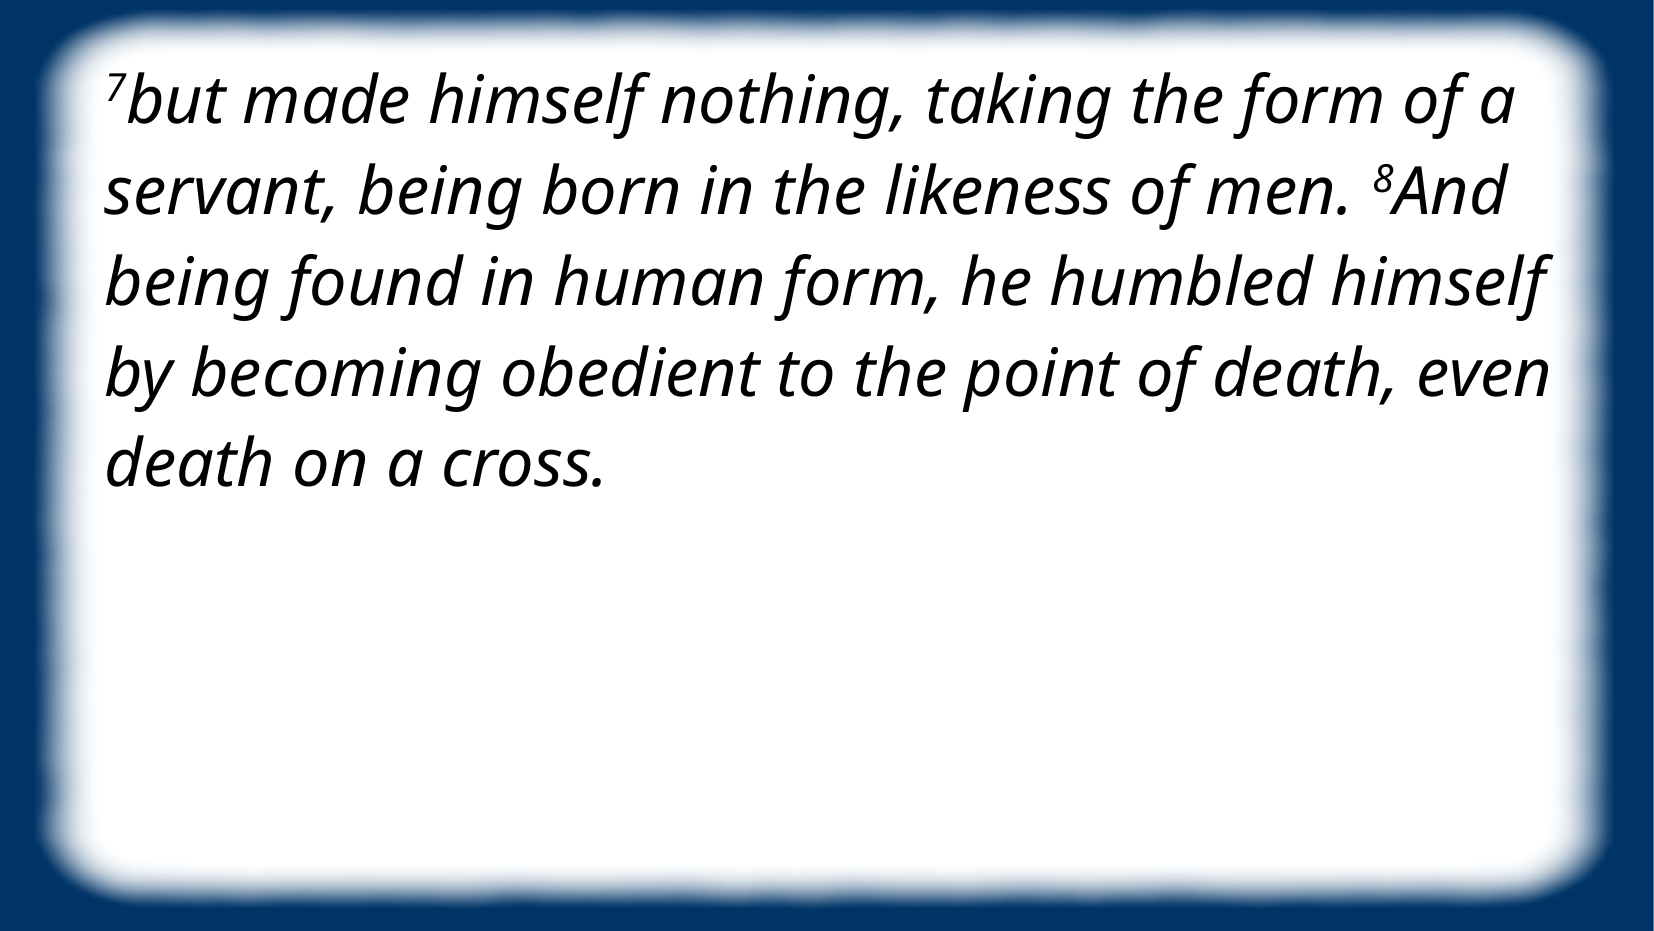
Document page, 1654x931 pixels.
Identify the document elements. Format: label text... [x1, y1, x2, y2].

text_box 7but made himself nothing, taking the form of a servant, being born in the likeness of men. 8And being found in human form, he humbled himself by becoming obedient to the point of death, even death on a cross. [90, 45, 1576, 593]
picture [0, 0, 1654, 931]
